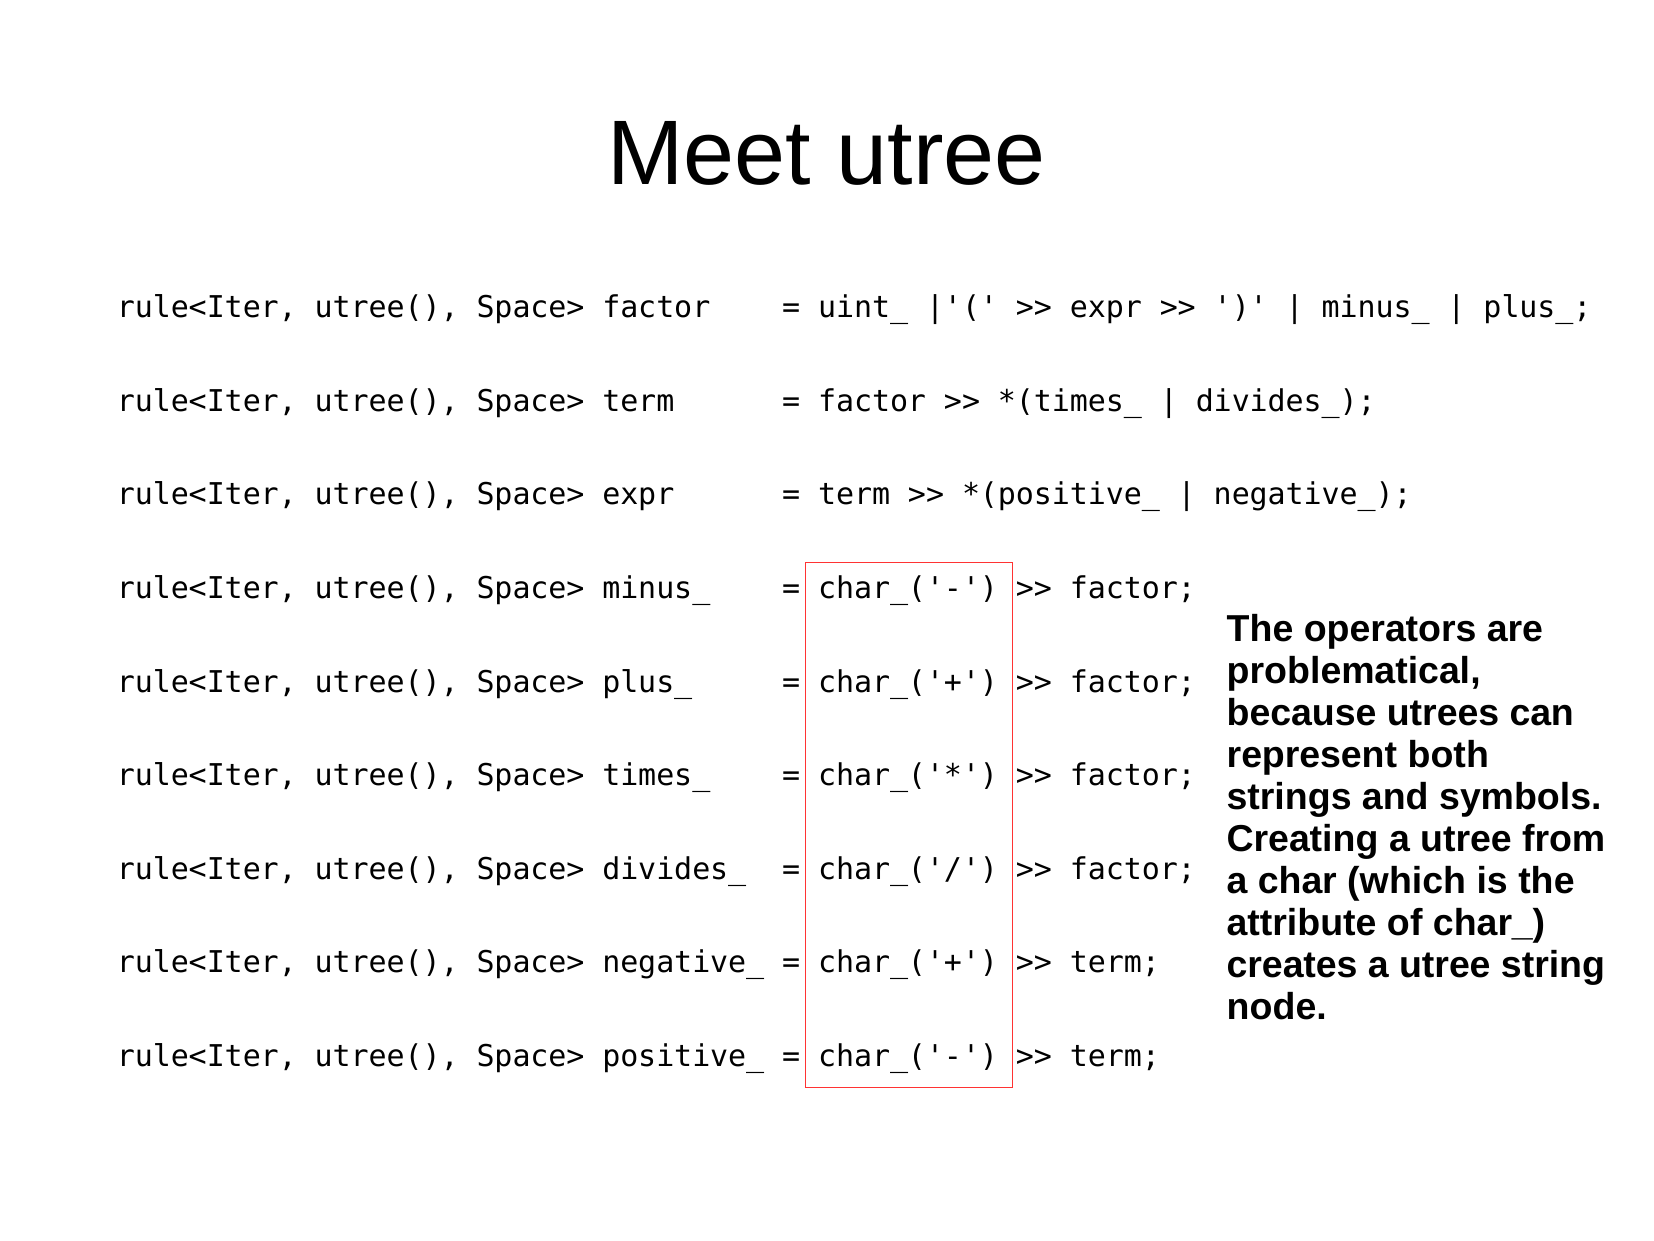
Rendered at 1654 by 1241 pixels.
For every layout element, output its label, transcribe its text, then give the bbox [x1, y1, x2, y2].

list rule<Iter, utree(), Space> factor = uint_ |'(' >> expr >> ')' | minus_ | plus_; rule<Iter, utree(), Space> term = factor >> *(times_ | divides_); rule<Iter, utree(), Space> expr = term >> *(positive_ | negative_); rule<Iter, utree(), Space> minus_ = char_('-') >> factor; rule<Iter, utree(), Space> plus_ = char_('+') >> factor; rule<Iter, utree(), Space> times_ = char_('*') >> factor; rule<Iter, utree(), Space> divides_ = char_('/') >> factor; rule<Iter, utree(), Space> negative_ = char_('+') >> term; rule<Iter, utree(), Space> positive_ = char_('-') >> term; [60, 290, 1594, 1109]
text_box The operators are problematical, because utrees can represent both strings and symbols. Creating a utree from a char (which is the attribute of char_) creates a utree string node. [1211, 600, 1625, 1051]
title Meet utree [82, 49, 1571, 257]
